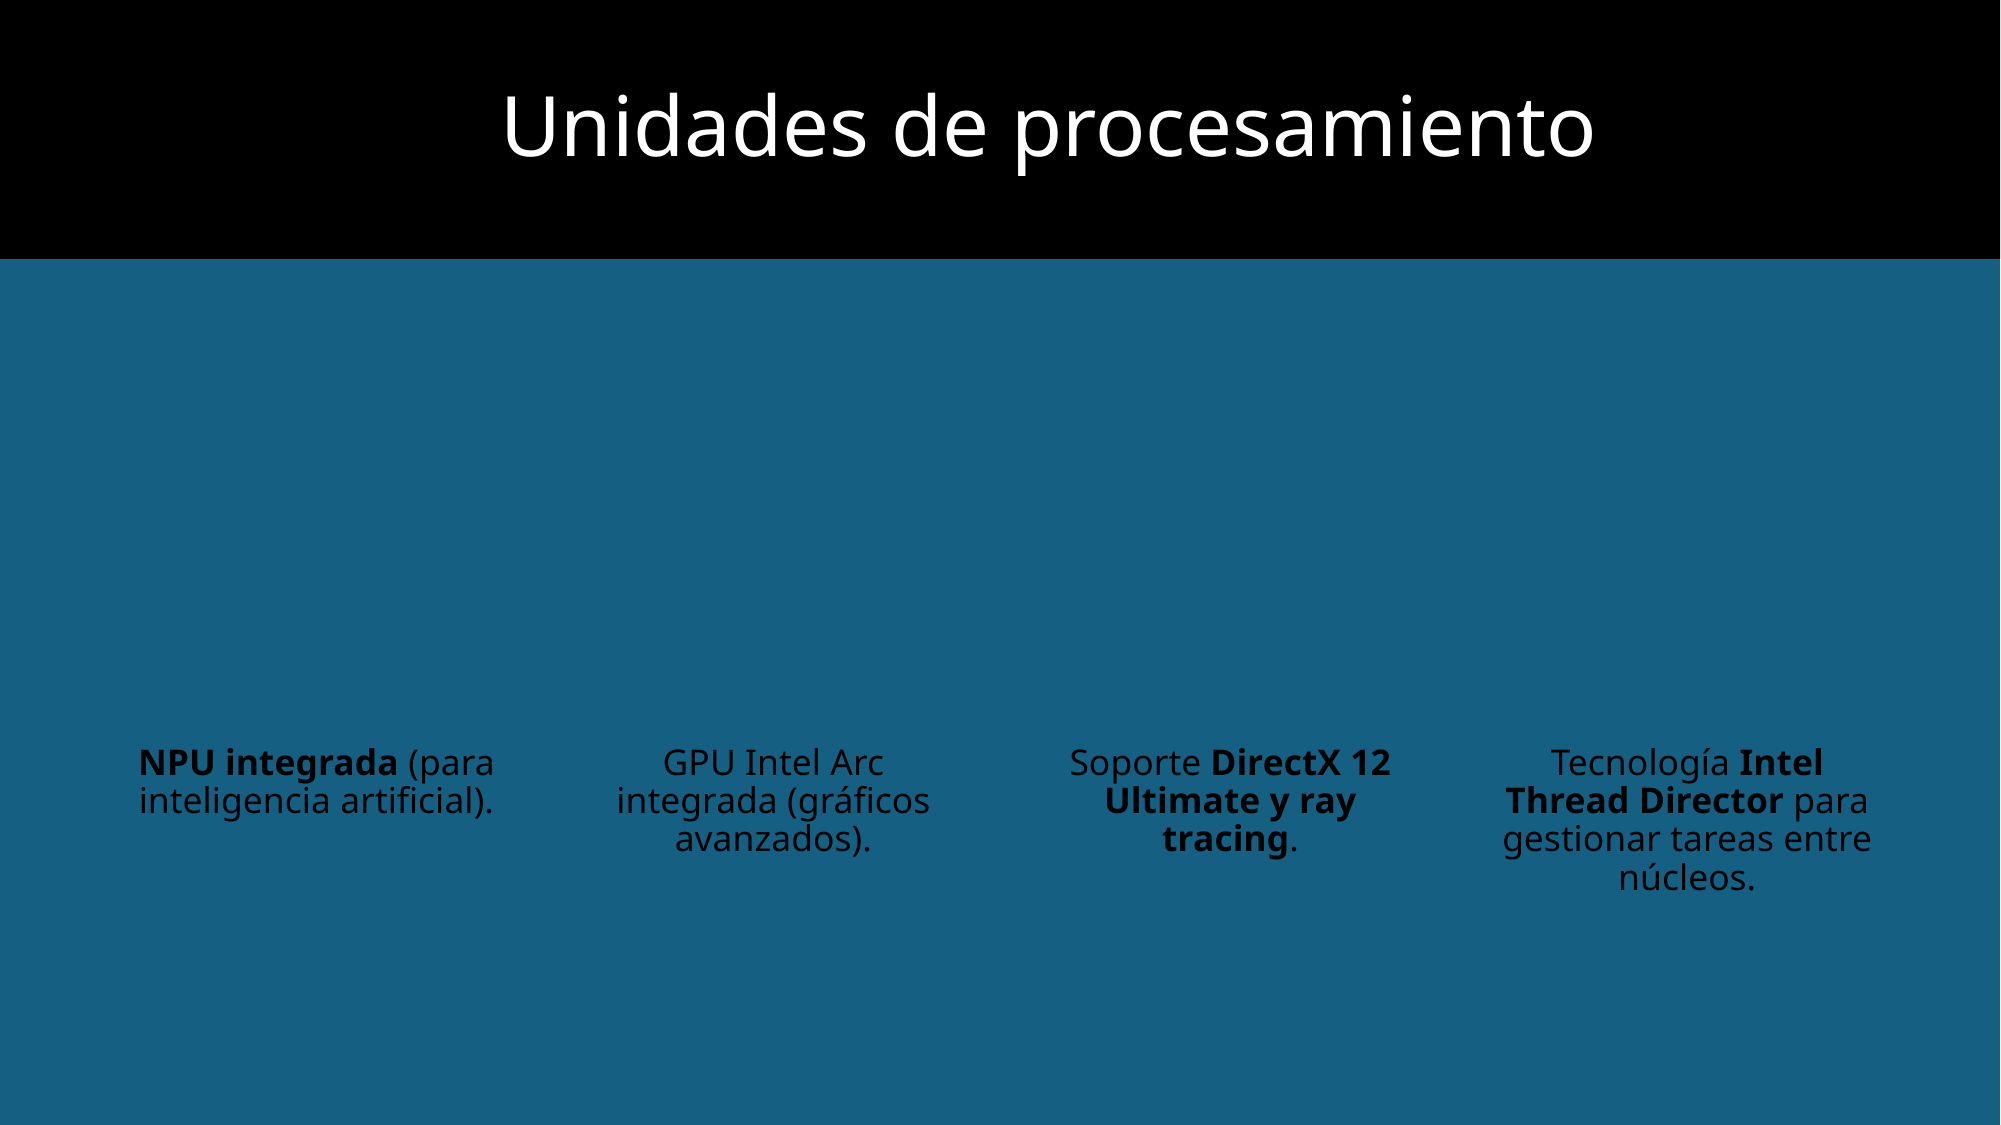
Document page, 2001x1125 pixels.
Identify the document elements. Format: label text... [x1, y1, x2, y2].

text_box Soporte DirectX 12 Ultimate y ray tracing. [1035, 744, 1425, 863]
text_box GPU Intel Arc integrada (gráficos avanzados). [579, 744, 968, 863]
text_box NPU integrada (para inteligencia artificial). [122, 744, 512, 863]
title Unidades de procesamiento [225, 57, 1873, 202]
text_box Tecnología Intel Thread Director para gestionar tareas entre núcleos. [1492, 744, 1882, 863]
text_box [0, 0, 2000, 1125]
